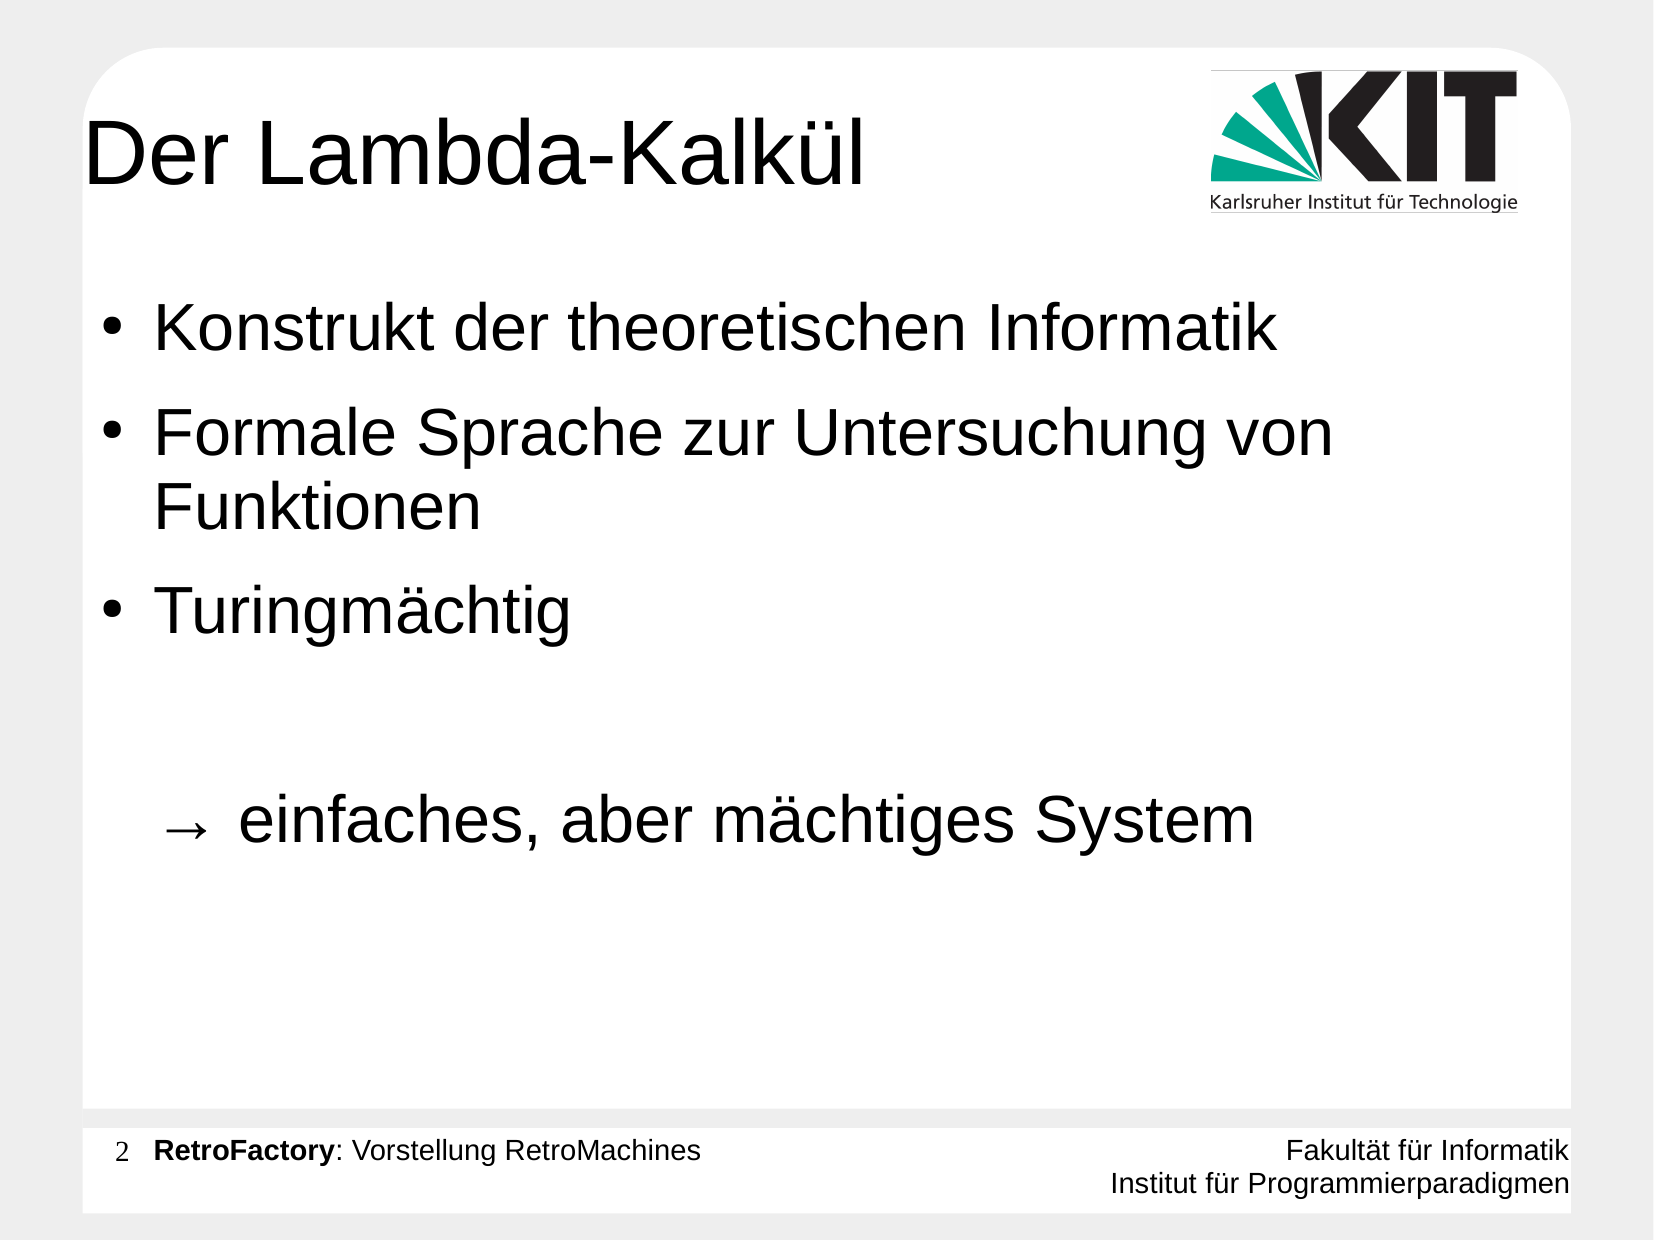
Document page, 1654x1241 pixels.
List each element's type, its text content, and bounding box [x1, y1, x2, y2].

title Der Lambda-Kalkül [82, 49, 1323, 257]
list Konstrukt der theoretischen Informatik Formale Sprache zur Untersuchung von Funktionen Turingmächtig → einfaches, aber mächtiges System [82, 290, 1571, 1109]
picture [1323, 70, 1518, 213]
